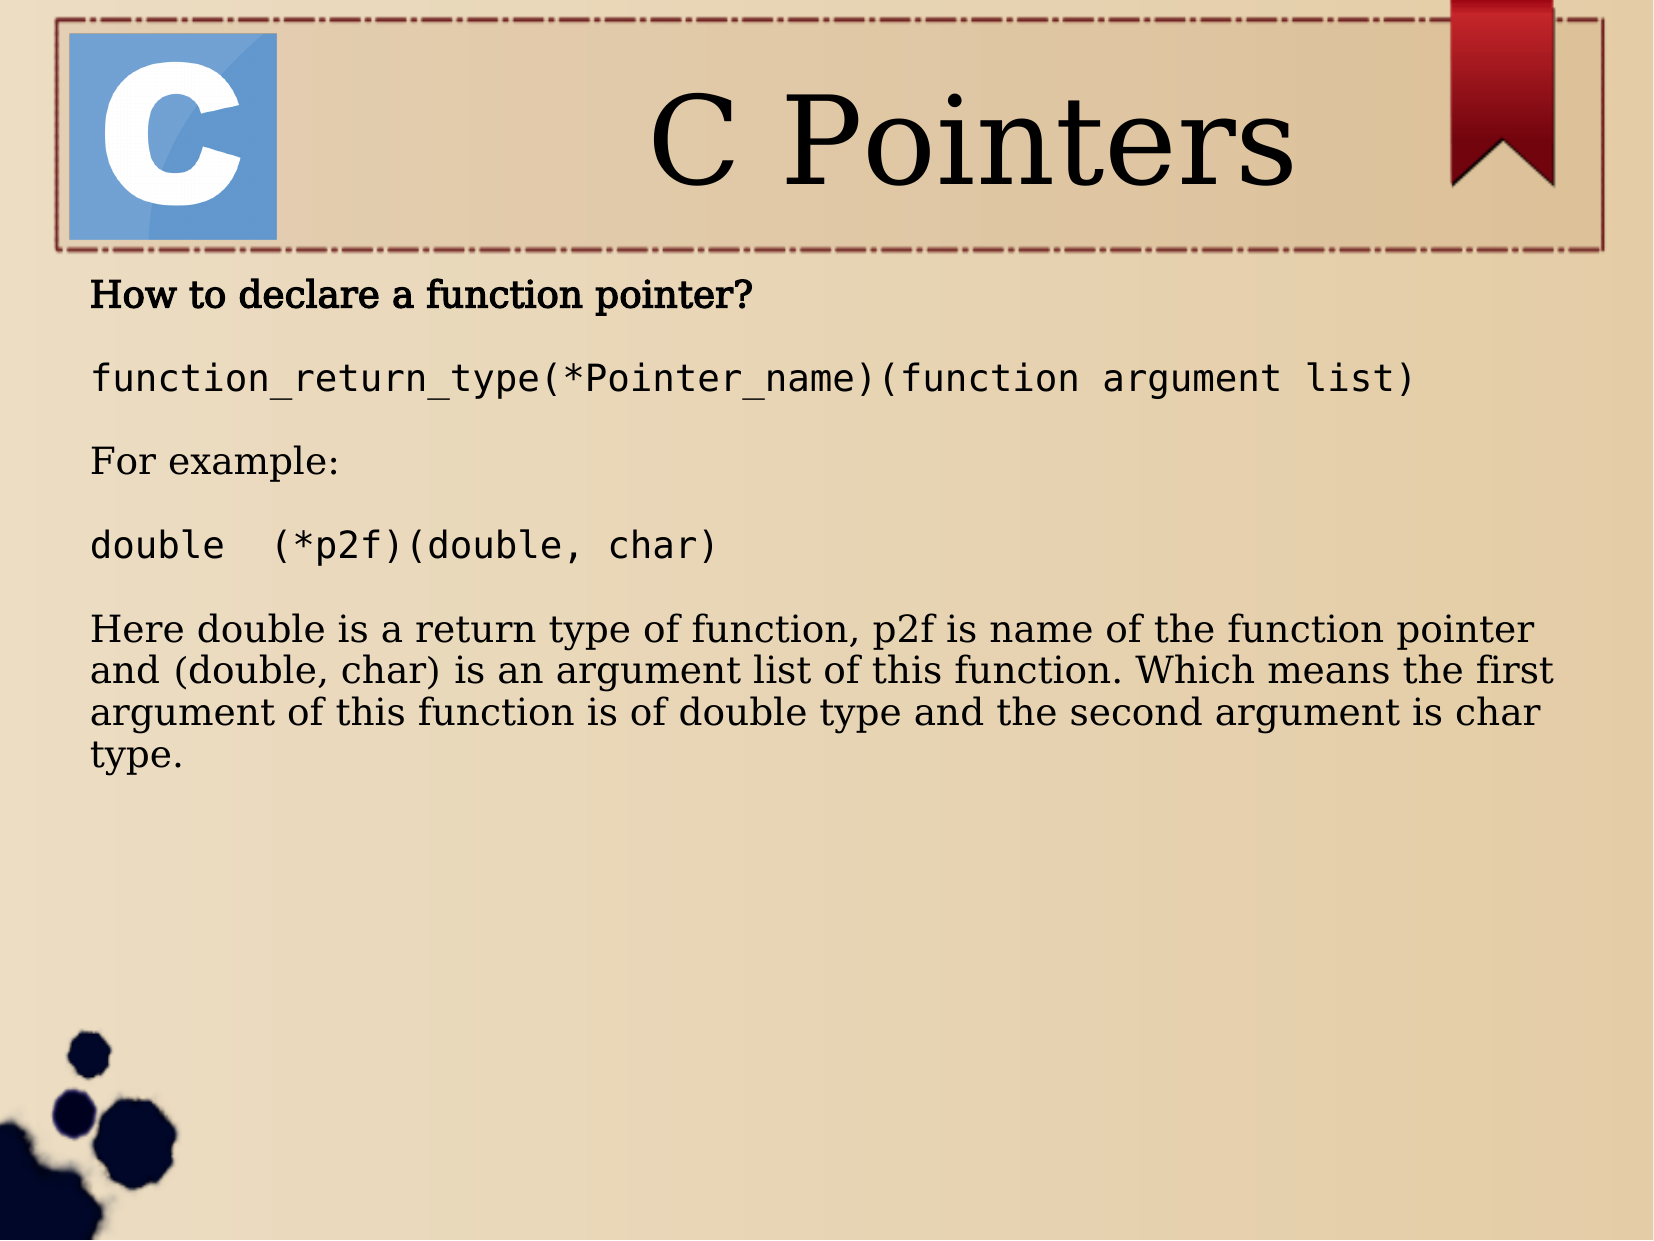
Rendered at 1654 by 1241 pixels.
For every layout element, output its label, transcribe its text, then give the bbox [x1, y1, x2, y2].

text_box How to declare a function pointer? function_return_type(*Pointer_name)(function argument list) For example: double (*p2f)(double, char) Here double is a return type of function, p2f is name of the function pointer and (double, char) is an argument list of this function. Which means the first argument of this function is of double type and the second argument is char type. [75, 266, 1606, 742]
picture [0, 0, 1654, 1240]
title C Pointers [495, 47, 1413, 229]
